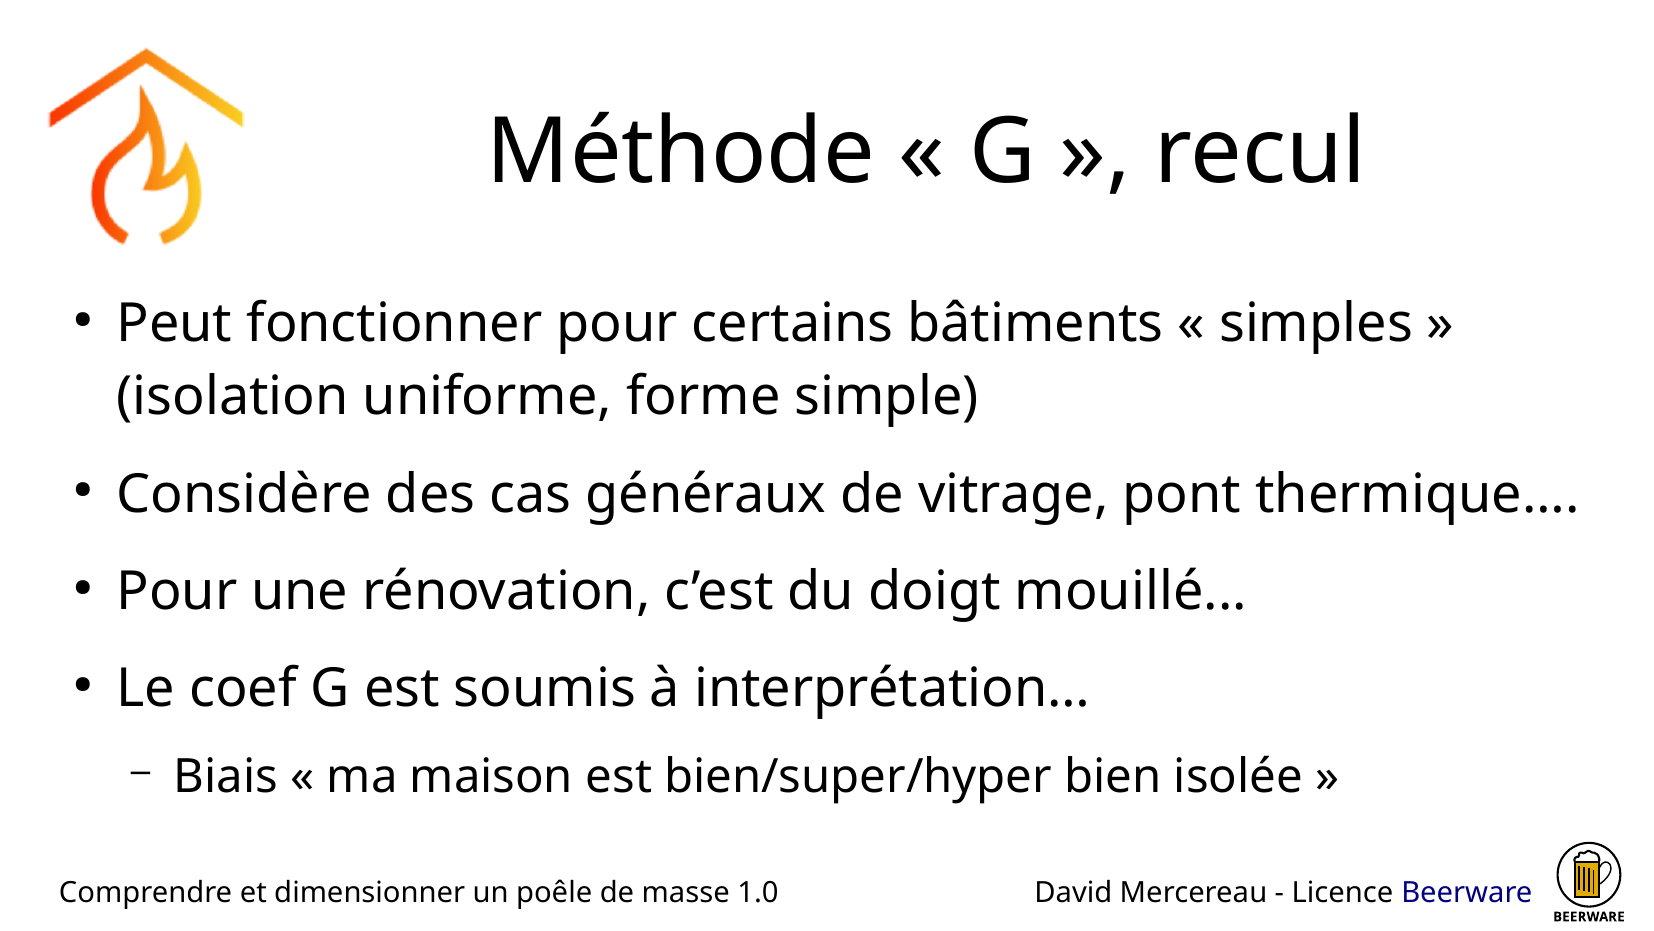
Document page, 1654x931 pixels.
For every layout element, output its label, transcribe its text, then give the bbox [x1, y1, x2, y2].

list Peut fonctionner pour certains bâtiments « simples » (isolation uniforme, forme simple) Considère des cas généraux de vitrage, pont thermique…. Pour une rénovation, c’est du doigt mouillé... Le coef G est soumis à interprétation… Biais « ma maison est bien/super/hyper bien isolée » [59, 283, 1583, 886]
title Méthode « G », recul [271, 69, 1583, 225]
picture [47, 47, 246, 246]
